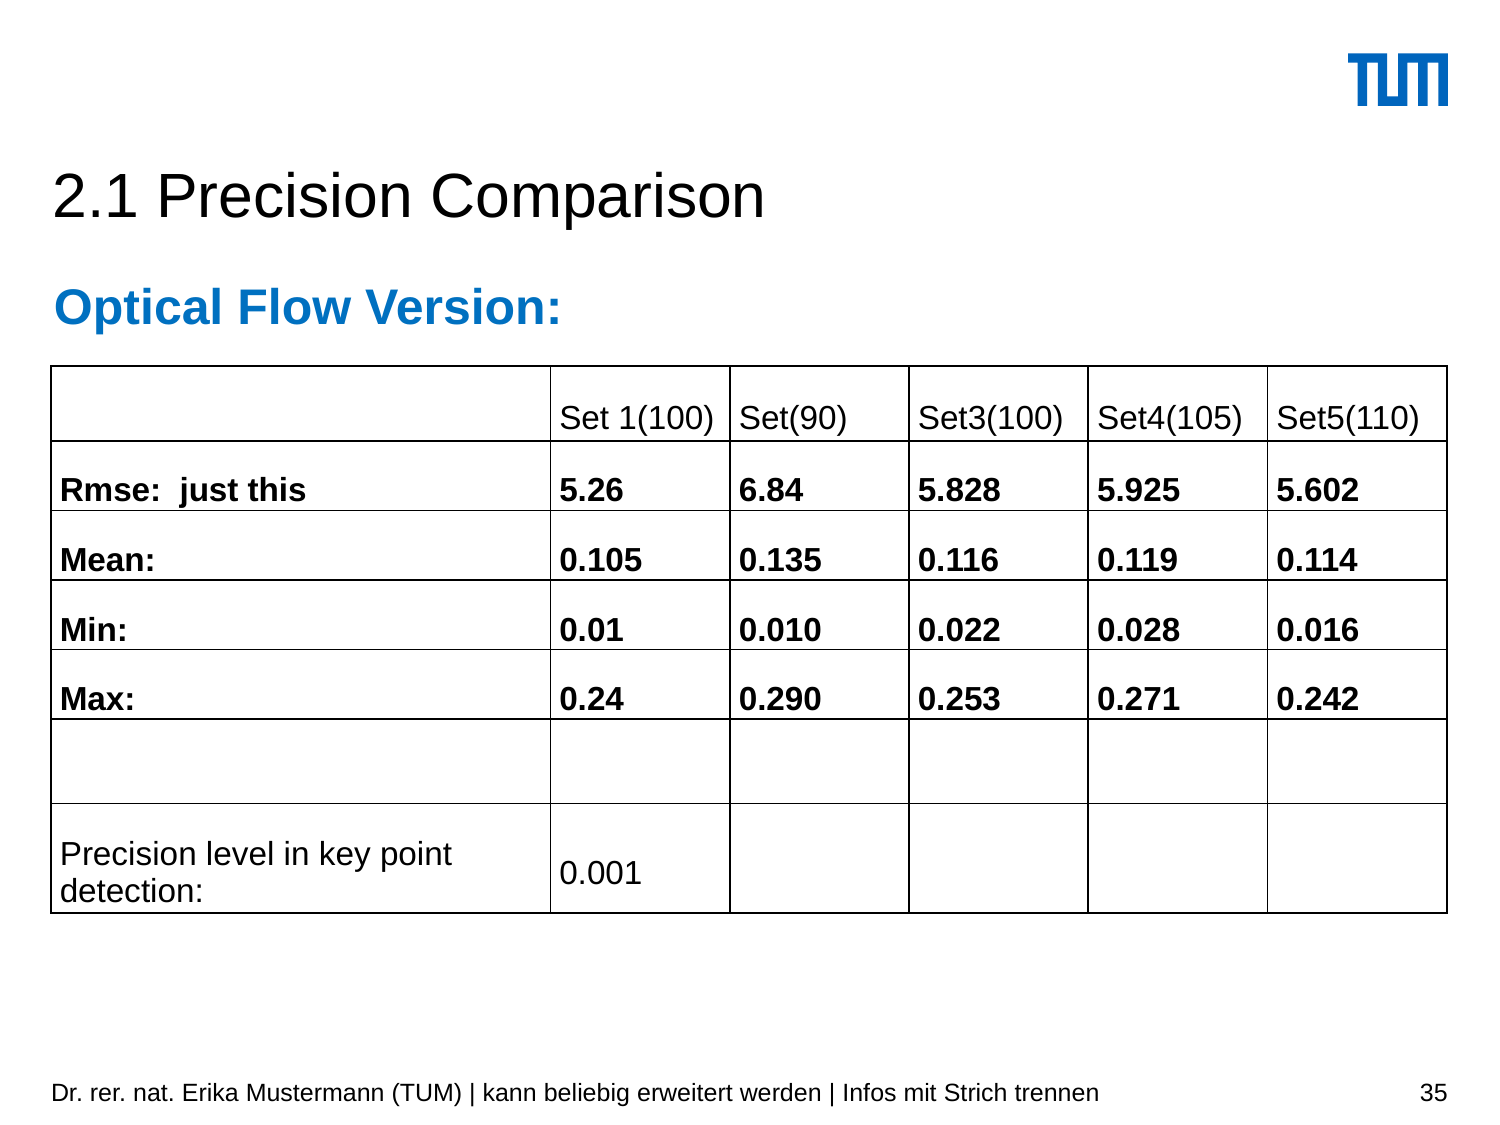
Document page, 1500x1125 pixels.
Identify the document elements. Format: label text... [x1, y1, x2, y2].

table_cell 5.602 [1268, 442, 1446, 510]
footer Dr. rer. nat. Erika Mustermann (TUM) | kann beliebig erweitert werden | Infos mit Strich trennen [51, 1061, 1112, 1122]
table_cell 6.84 [731, 442, 908, 510]
table_cell Min: [52, 581, 550, 649]
table_cell 0.253 [910, 650, 1087, 718]
table_cell 5.925 [1089, 442, 1267, 510]
table_header [52, 367, 550, 440]
table_cell 5.26 [551, 442, 729, 510]
table_header Set(90) [731, 367, 908, 440]
table_cell [1089, 804, 1267, 912]
table_cell [1268, 720, 1446, 803]
slide_number <number> [1112, 1061, 1448, 1122]
table_cell [1089, 720, 1267, 803]
table_cell 0.290 [731, 650, 908, 718]
table_cell 0.114 [1268, 511, 1446, 579]
table_cell 0.001 [551, 804, 729, 912]
table_cell 0.105 [551, 511, 729, 579]
table_cell 0.271 [1089, 650, 1267, 718]
table_cell 0.135 [731, 511, 908, 579]
table_cell 0.028 [1089, 581, 1267, 649]
table_cell [731, 720, 908, 803]
table_cell [910, 720, 1087, 803]
table_cell [1268, 804, 1446, 912]
table_cell 0.010 [731, 581, 908, 649]
table_cell 0.116 [910, 511, 1087, 579]
table_cell [910, 804, 1087, 912]
table_cell [52, 720, 550, 803]
table_cell Max: [52, 650, 550, 718]
table_cell 0.119 [1089, 511, 1267, 579]
table_cell 5.828 [910, 442, 1087, 510]
table_cell Rmse: just this [52, 442, 550, 510]
table_header Set 1(100) [551, 367, 729, 440]
table_cell [551, 720, 729, 803]
table_cell 0.016 [1268, 581, 1446, 649]
table_header Set4(105) [1089, 367, 1267, 440]
table_cell 0.242 [1268, 650, 1446, 718]
table_cell [731, 804, 908, 912]
table_header Set3(100) [910, 367, 1087, 440]
table_cell 0.022 [910, 581, 1087, 649]
table_cell 0.24 [551, 650, 729, 718]
table_cell Mean: [52, 511, 550, 579]
title 2.1 Precision Comparison [52, 163, 1449, 231]
table_header Set5(110) [1268, 367, 1446, 440]
table_cell 0.01 [551, 581, 729, 649]
text_box Optical Flow Version: [53, 266, 564, 336]
table_cell Precision level in key point detection: [52, 804, 550, 912]
